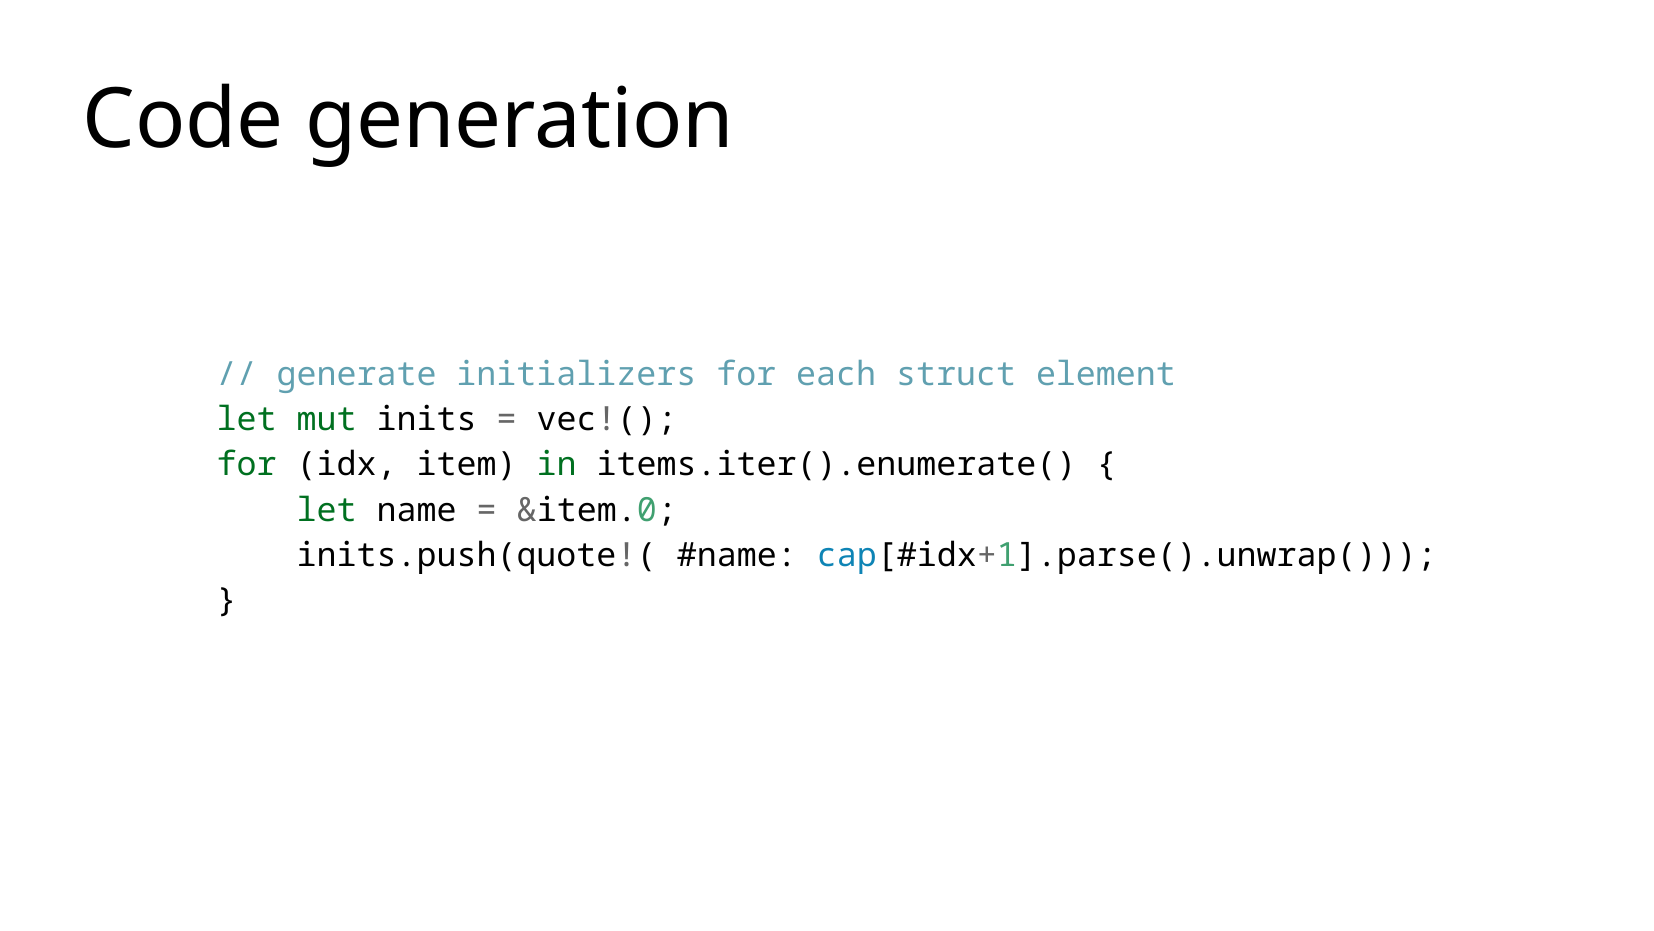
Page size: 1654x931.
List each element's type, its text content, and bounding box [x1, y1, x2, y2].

text_box // generate initializers for each struct element let mut inits = vec!(); for (idx, item) in items.iter().enumerate() { let name = &item.0; inits.push(quote!( #name: cap[#idx+1].parse().unwrap())); } [201, 342, 1483, 604]
title Code generation [82, 37, 1571, 193]
